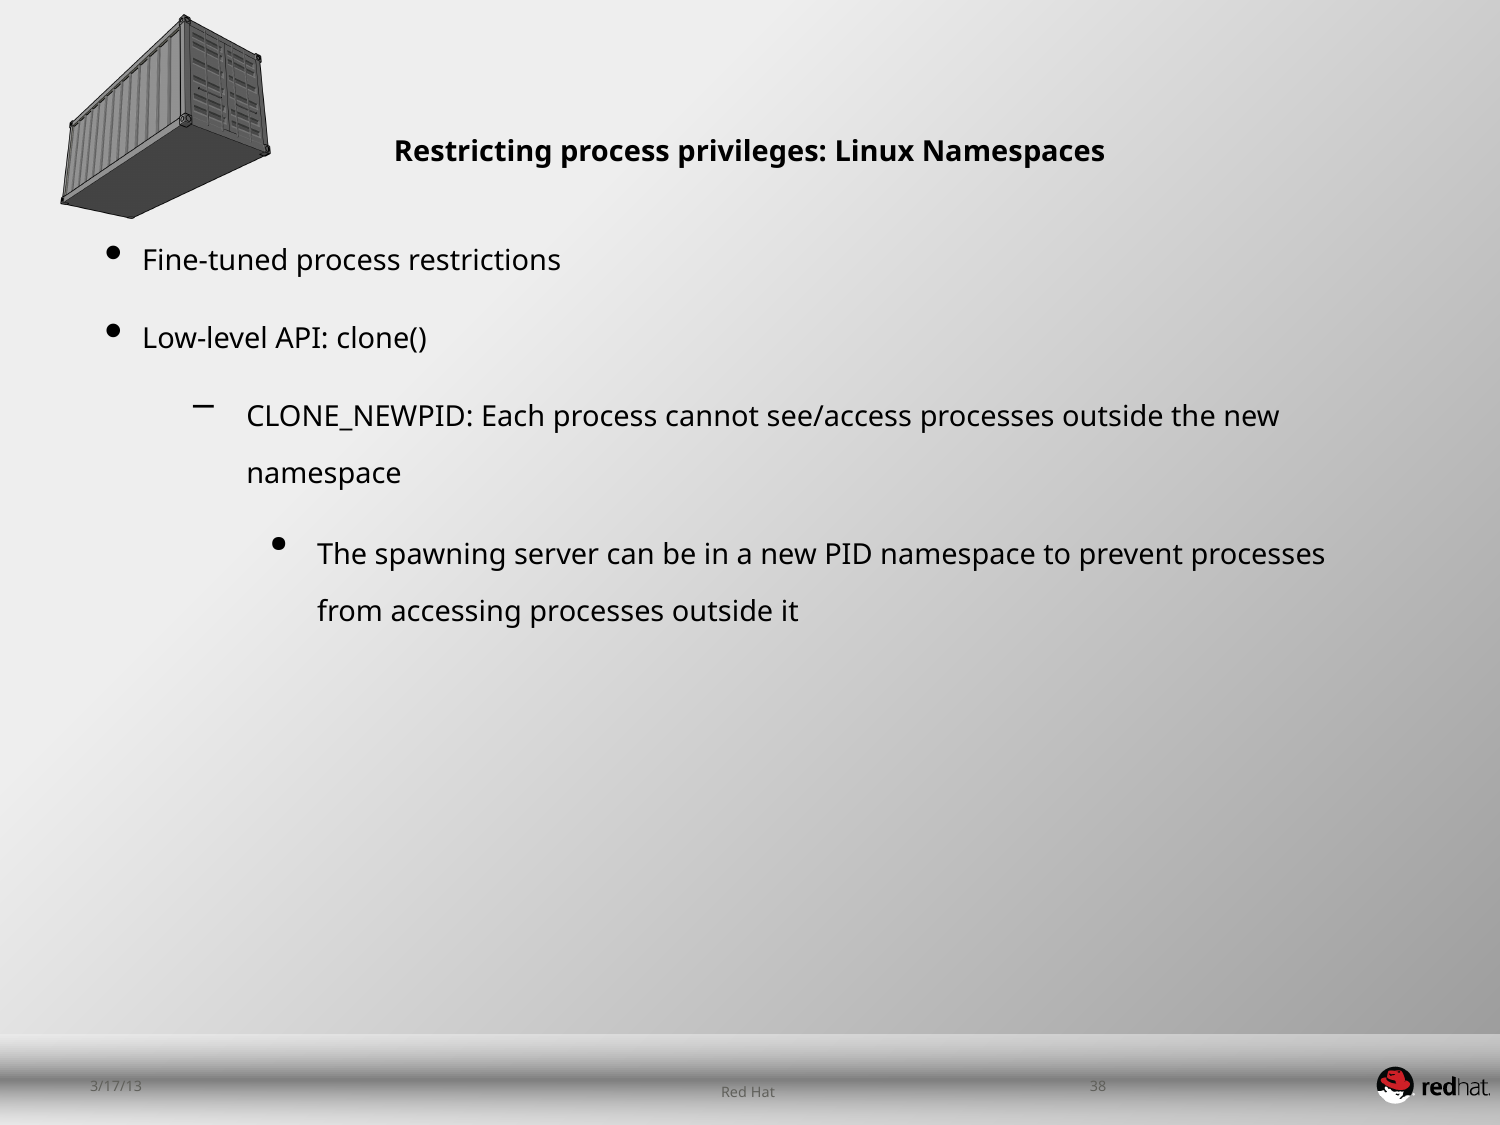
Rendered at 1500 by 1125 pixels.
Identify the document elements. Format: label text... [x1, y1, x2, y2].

footer Red Hat [300, 1065, 1200, 1110]
slide_number <number> [1074, 1051, 1337, 1112]
title Restricting process privileges: Linux Namespaces [271, 22, 1426, 188]
picture [1364, 1057, 1500, 1110]
picture [60, 14, 271, 219]
list Fine-tuned process restrictions Low-level API: clone() CLONE_NEWPID: Each process cannot see/access processes outside the new namespace The spawning server can be in a new PID namespace to prevent processes from accessing processes outside it [74, 209, 1425, 1012]
slide_number 3/17/13 [75, 1051, 425, 1112]
